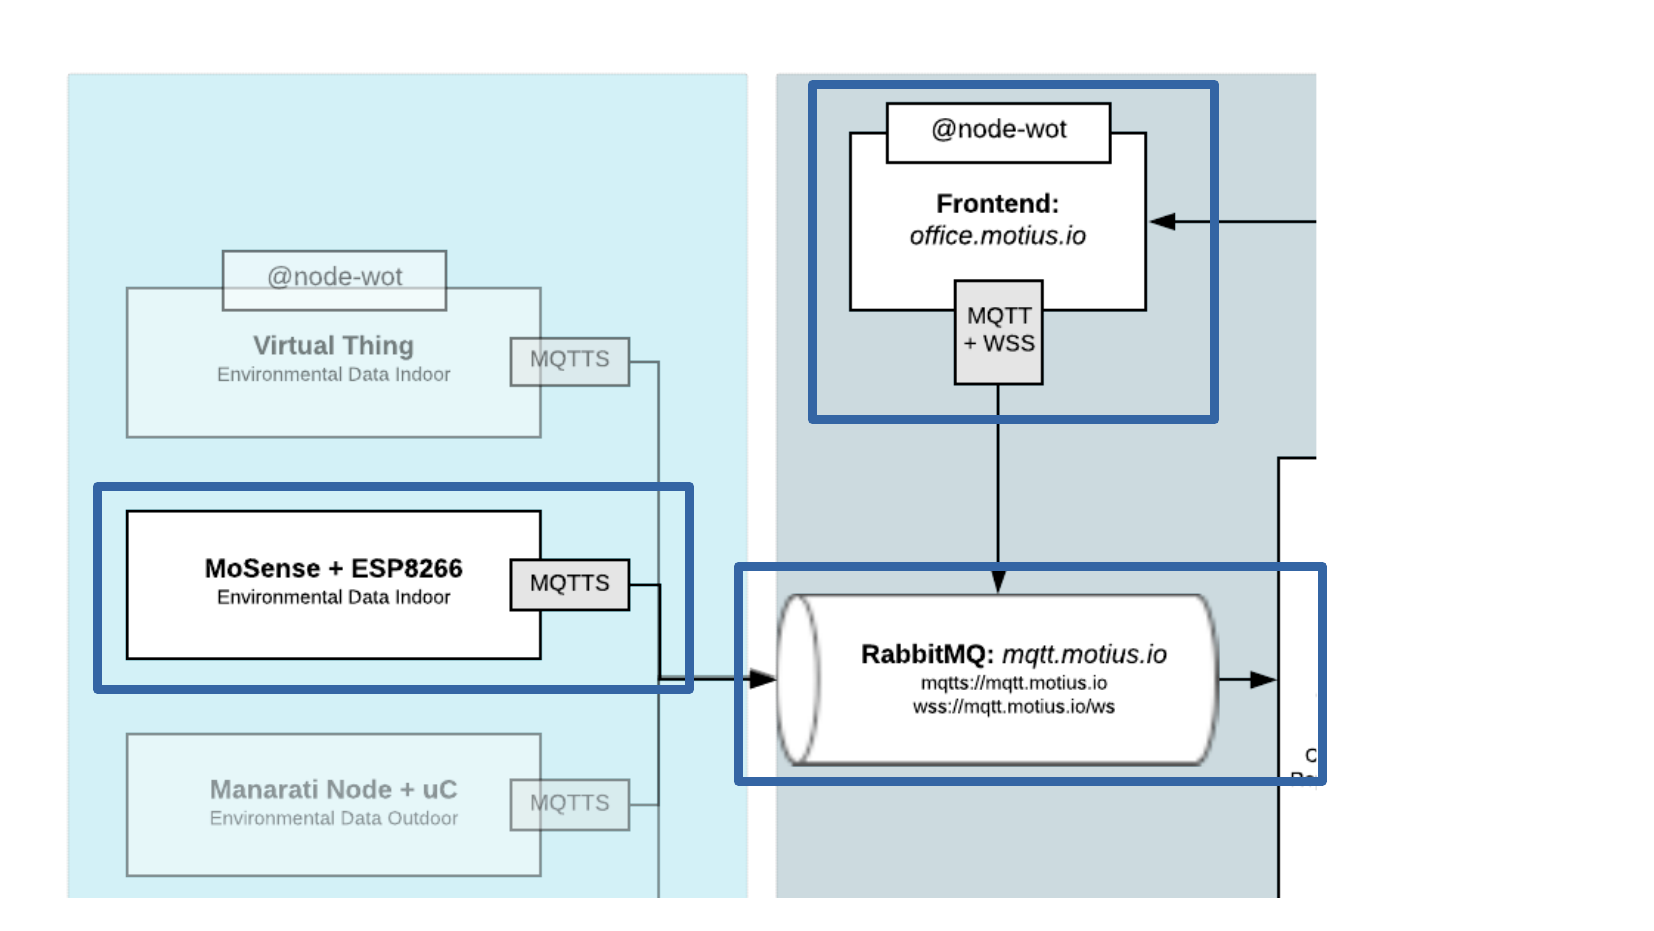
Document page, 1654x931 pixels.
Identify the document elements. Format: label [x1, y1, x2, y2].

picture [743, 571, 1317, 777]
picture [30, 24, 1317, 898]
